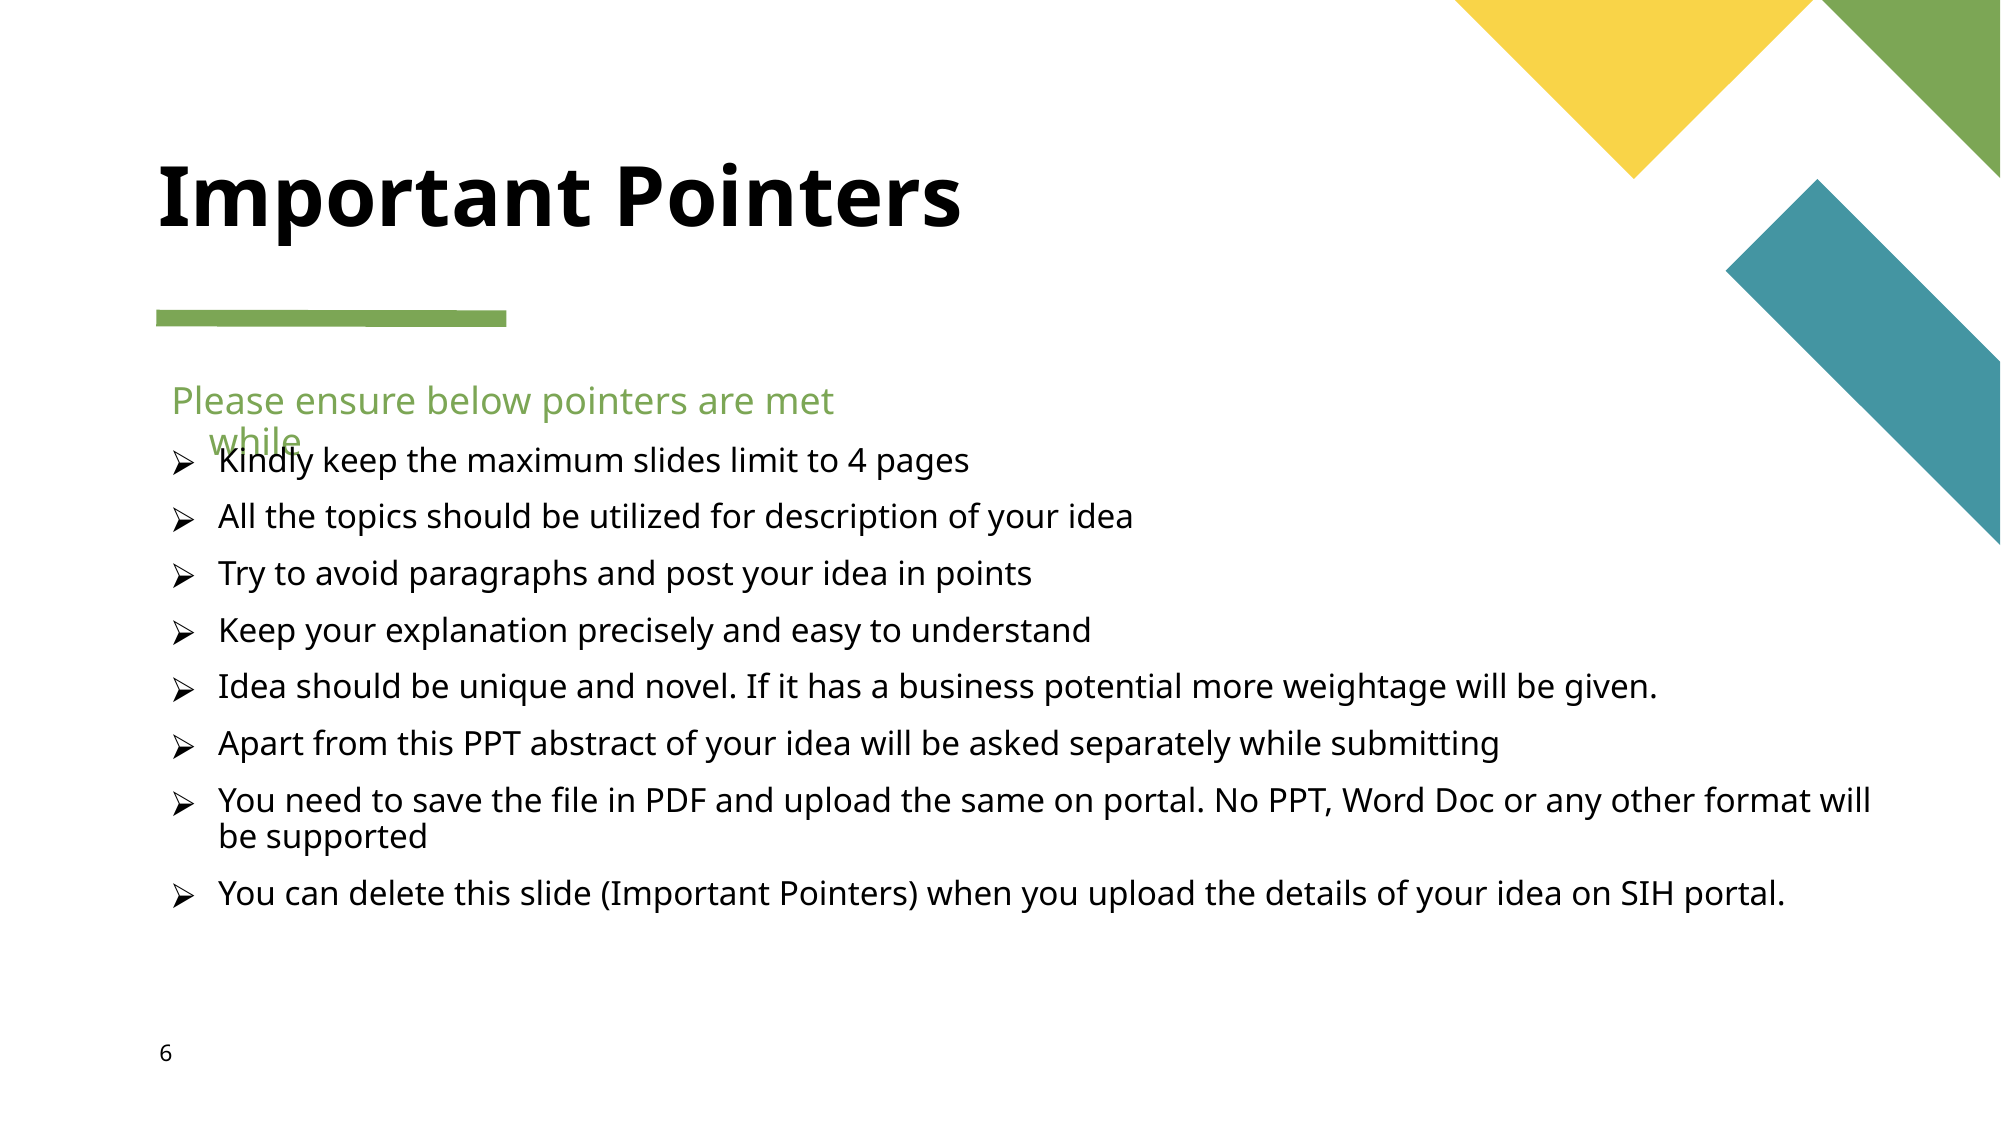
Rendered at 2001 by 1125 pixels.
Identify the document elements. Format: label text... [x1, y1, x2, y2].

list Please ensure below pointers are met while [156, 375, 950, 427]
slide_number <number> [159, 1038, 246, 1080]
list Kindly keep the maximum slides limit to 4 pages All the topics should be utilized for description of your idea Try to avoid paragraphs and post your idea in points Keep your explanation precisely and easy to understand Idea should be unique and novel. If it has a business potential more weightage will be given. Apart from this PPT abstract of your idea will be asked separately while submitting You need to save the file in PDF and upload the same on portal. No PPT, Word Doc or any other format will be supported You can delete this slide (Important Pointers) when you upload the details of your idea on SIH portal. [156, 435, 1891, 1080]
title Important Pointers [158, 144, 969, 245]
